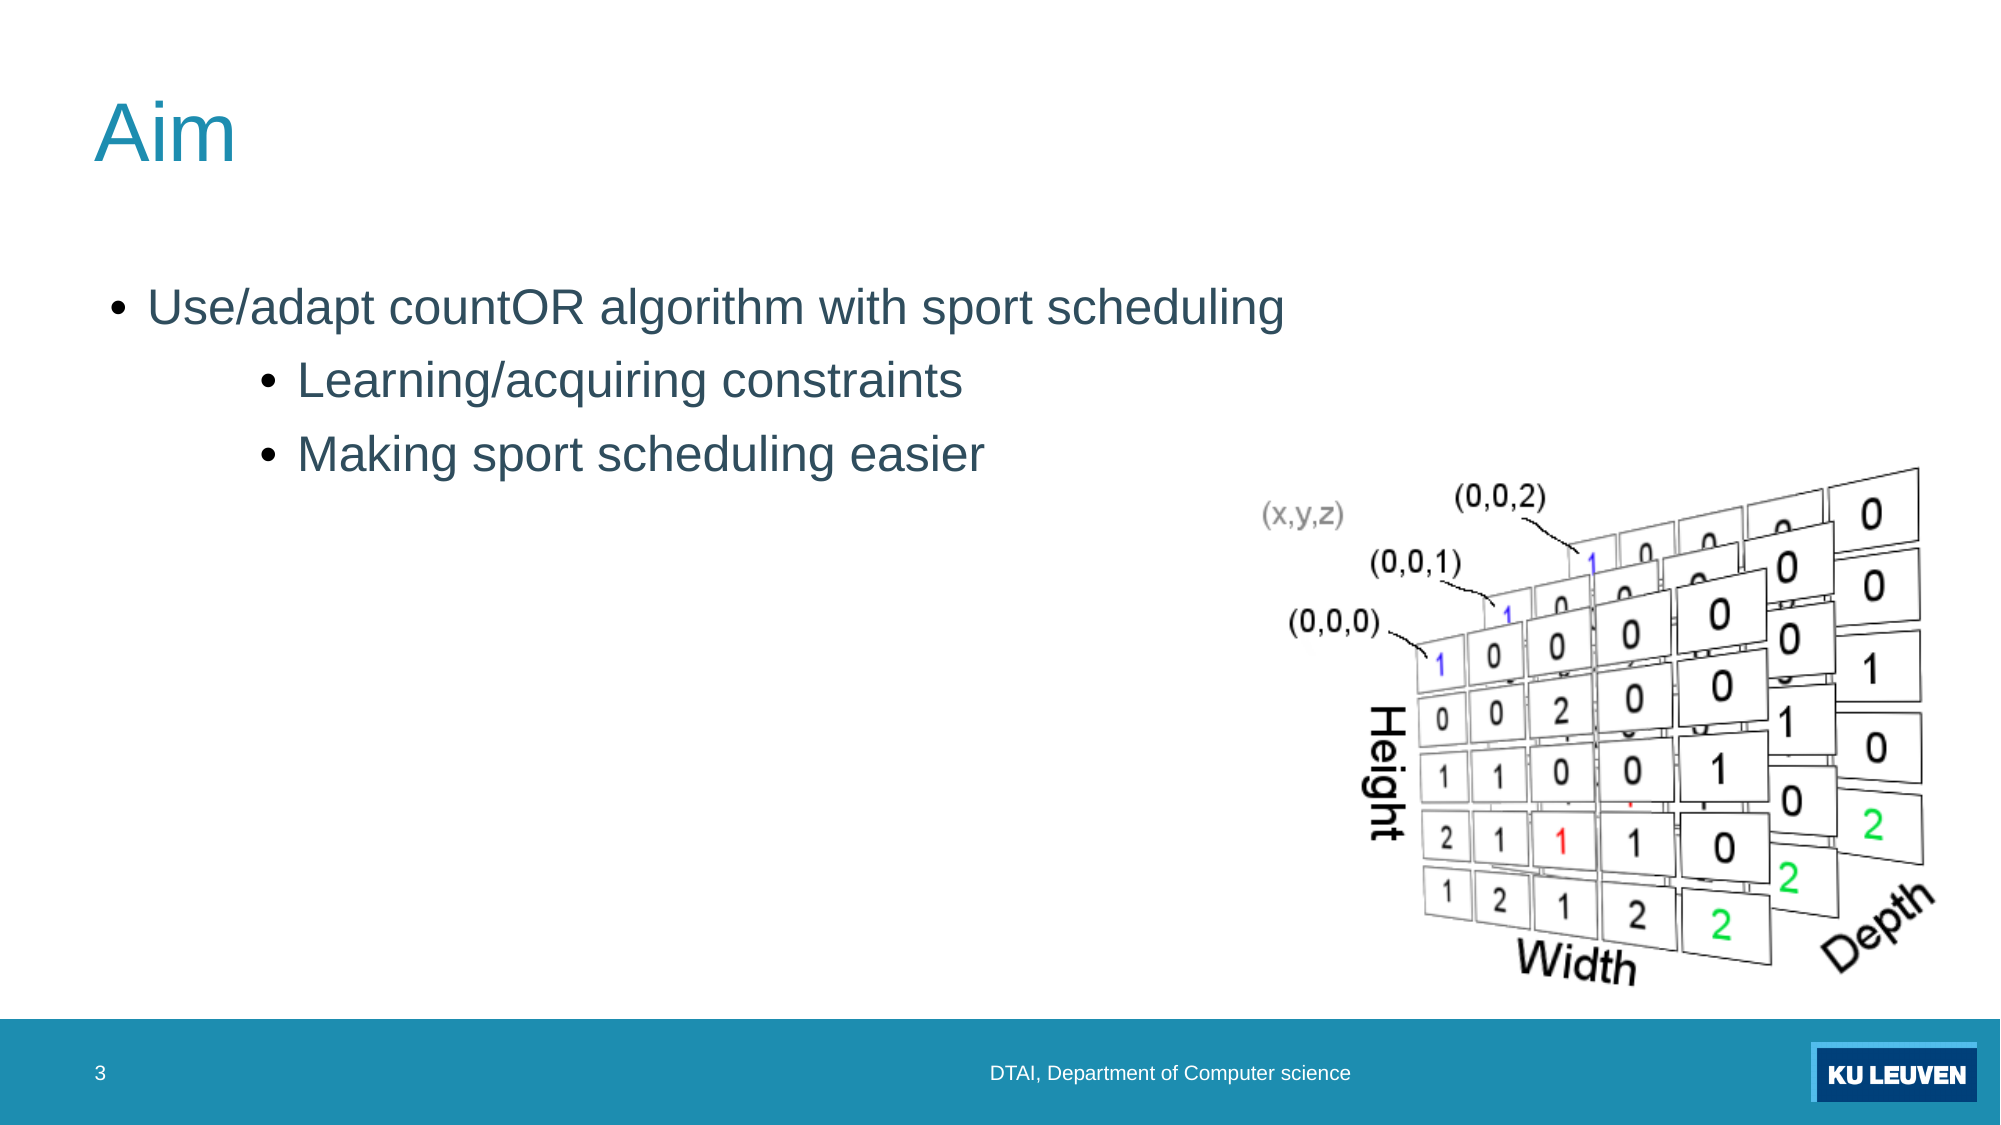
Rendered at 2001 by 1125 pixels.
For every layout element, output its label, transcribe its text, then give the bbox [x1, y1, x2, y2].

picture [1811, 1042, 1977, 1102]
text_box DTAI, Department of Computer science [989, 1018, 1809, 1125]
picture [1196, 443, 2000, 1008]
title Aim [94, 33, 1906, 223]
text_box <number> [94, 1018, 201, 1125]
list Use/adapt countOR algorithm with sport scheduling Learning/acquiring constraints Making sport scheduling easier [94, 271, 1906, 1004]
